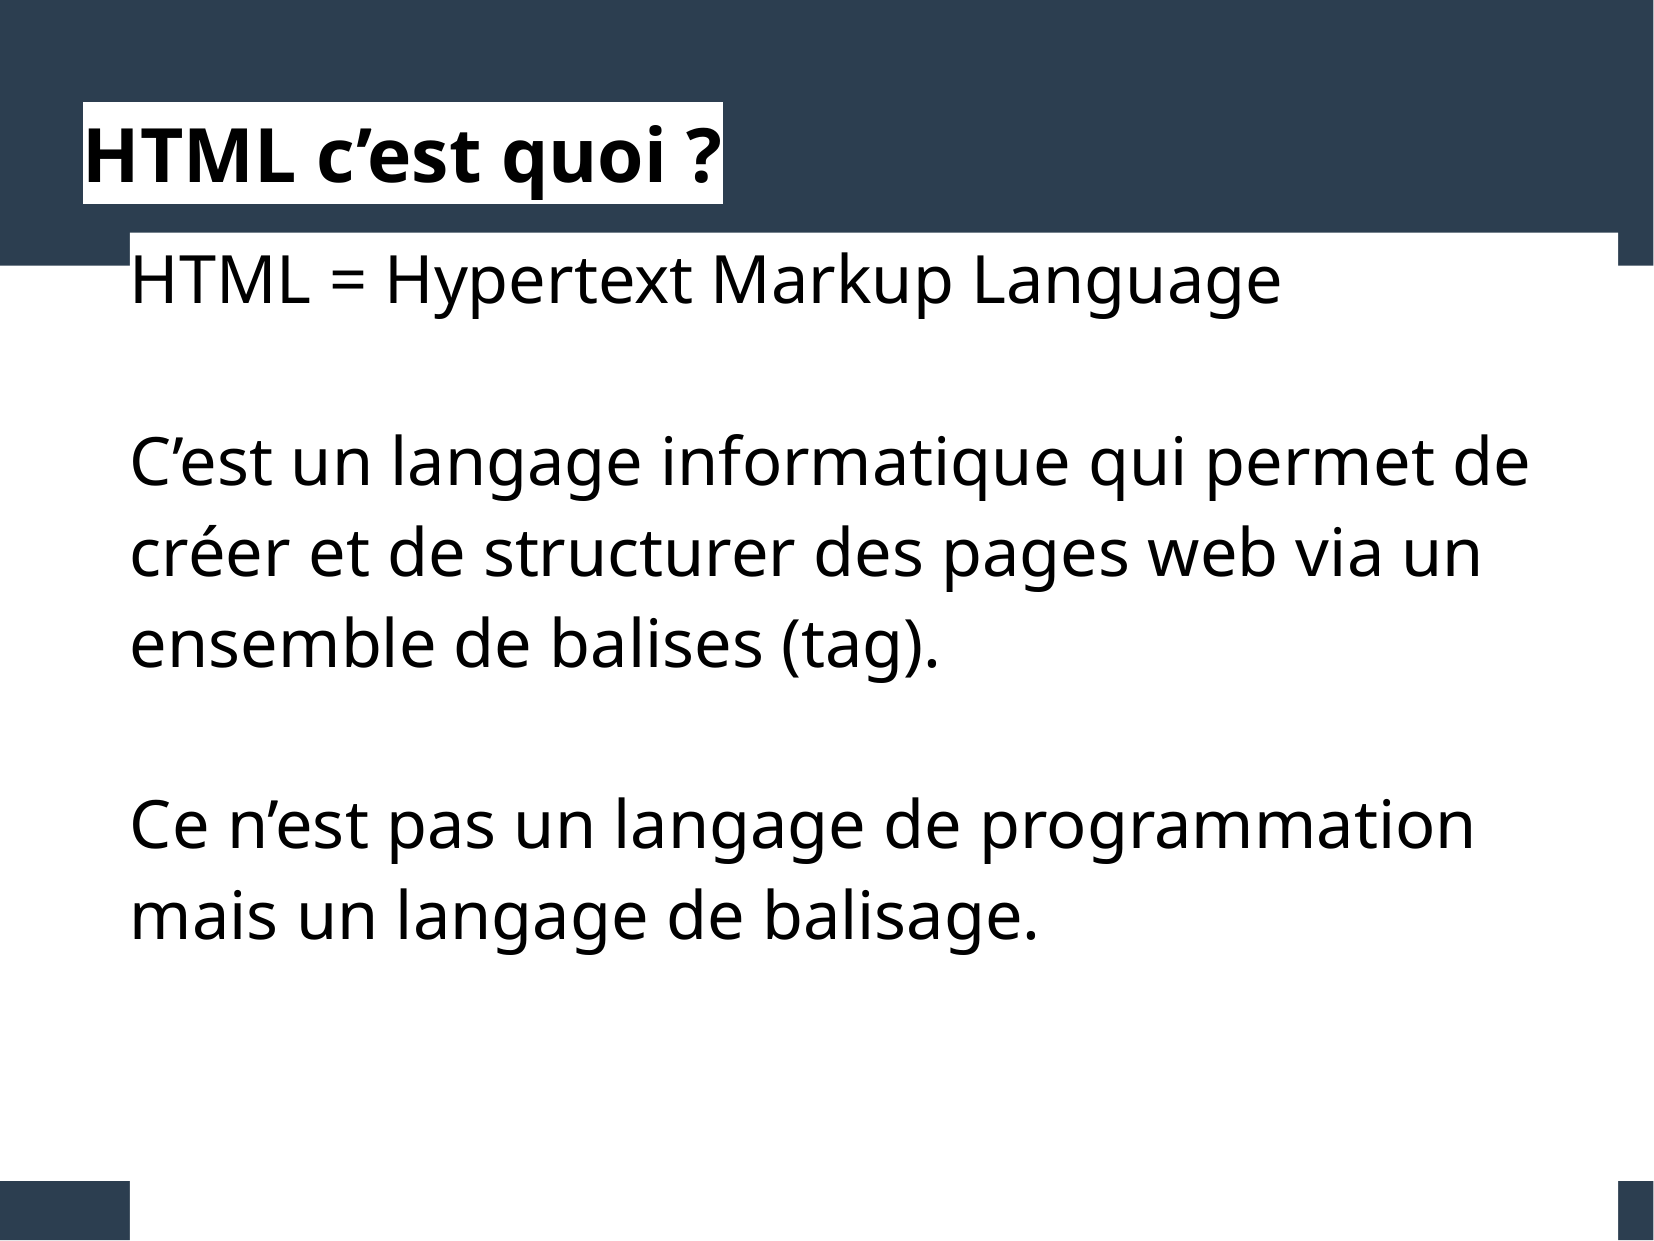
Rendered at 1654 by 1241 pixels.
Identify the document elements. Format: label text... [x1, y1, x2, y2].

title HTML c’est quoi ? [82, 49, 1571, 257]
subtitle HTML = Hypertext Markup Language C’est un langage informatique qui permet de créer et de structurer des pages web via un ensemble de balises (tag). Ce n’est pas un langage de programmation mais un langage de balisage. [129, 232, 1619, 1241]
